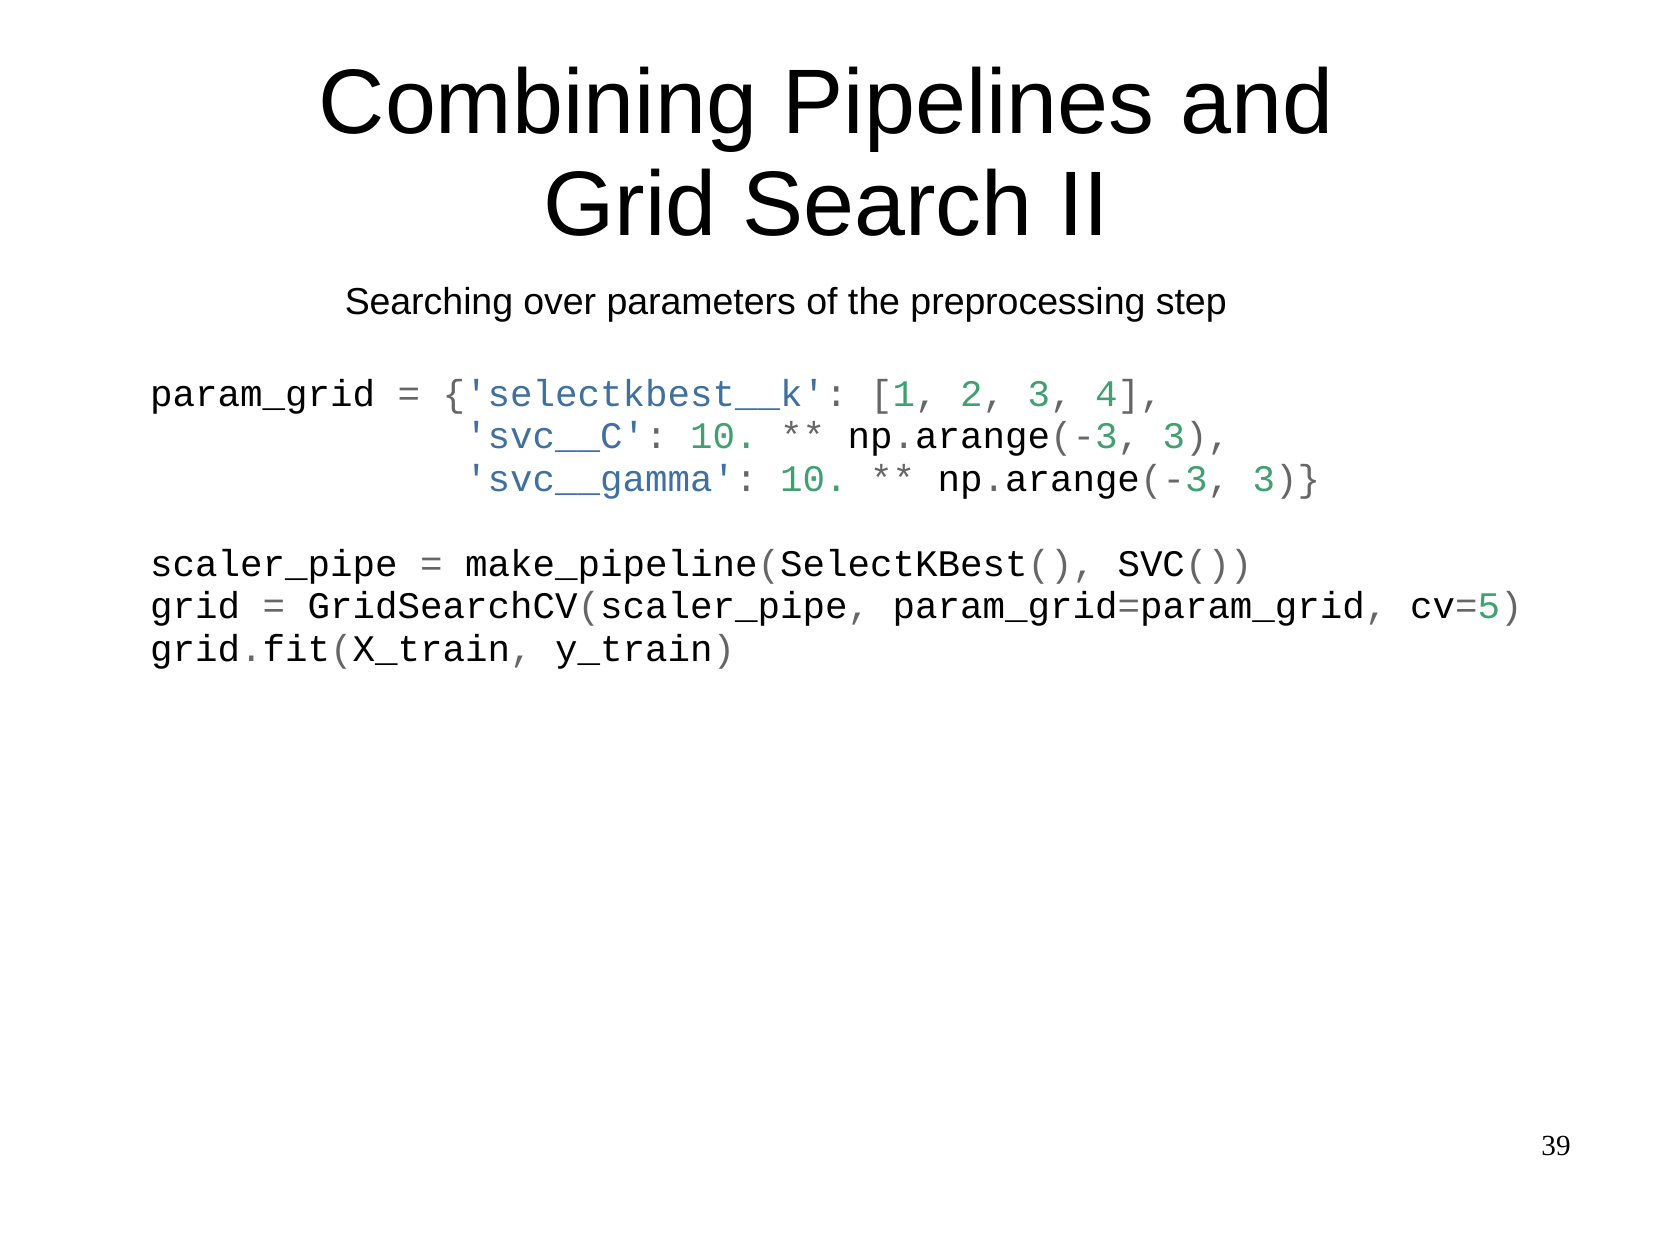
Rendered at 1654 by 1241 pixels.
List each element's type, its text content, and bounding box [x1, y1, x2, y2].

title Combining Pipelines and Grid Search II [82, 49, 1571, 257]
text_box param_grid = {'selectkbest__k': [1, 2, 3, 4], 'svc__C': 10. ** np.arange(-3, 3), 'svc__gamma': 10. ** np.arange(-3, 3)} scaler_pipe = make_pipeline(SelectKBest(), SVC()) grid = GridSearchCV(scaler_pipe, param_grid=param_grid, cv=5) grid.fit(X_train, y_train) [150, 375, 1572, 675]
text_box Searching over parameters of the preprocessing step [330, 273, 1261, 331]
